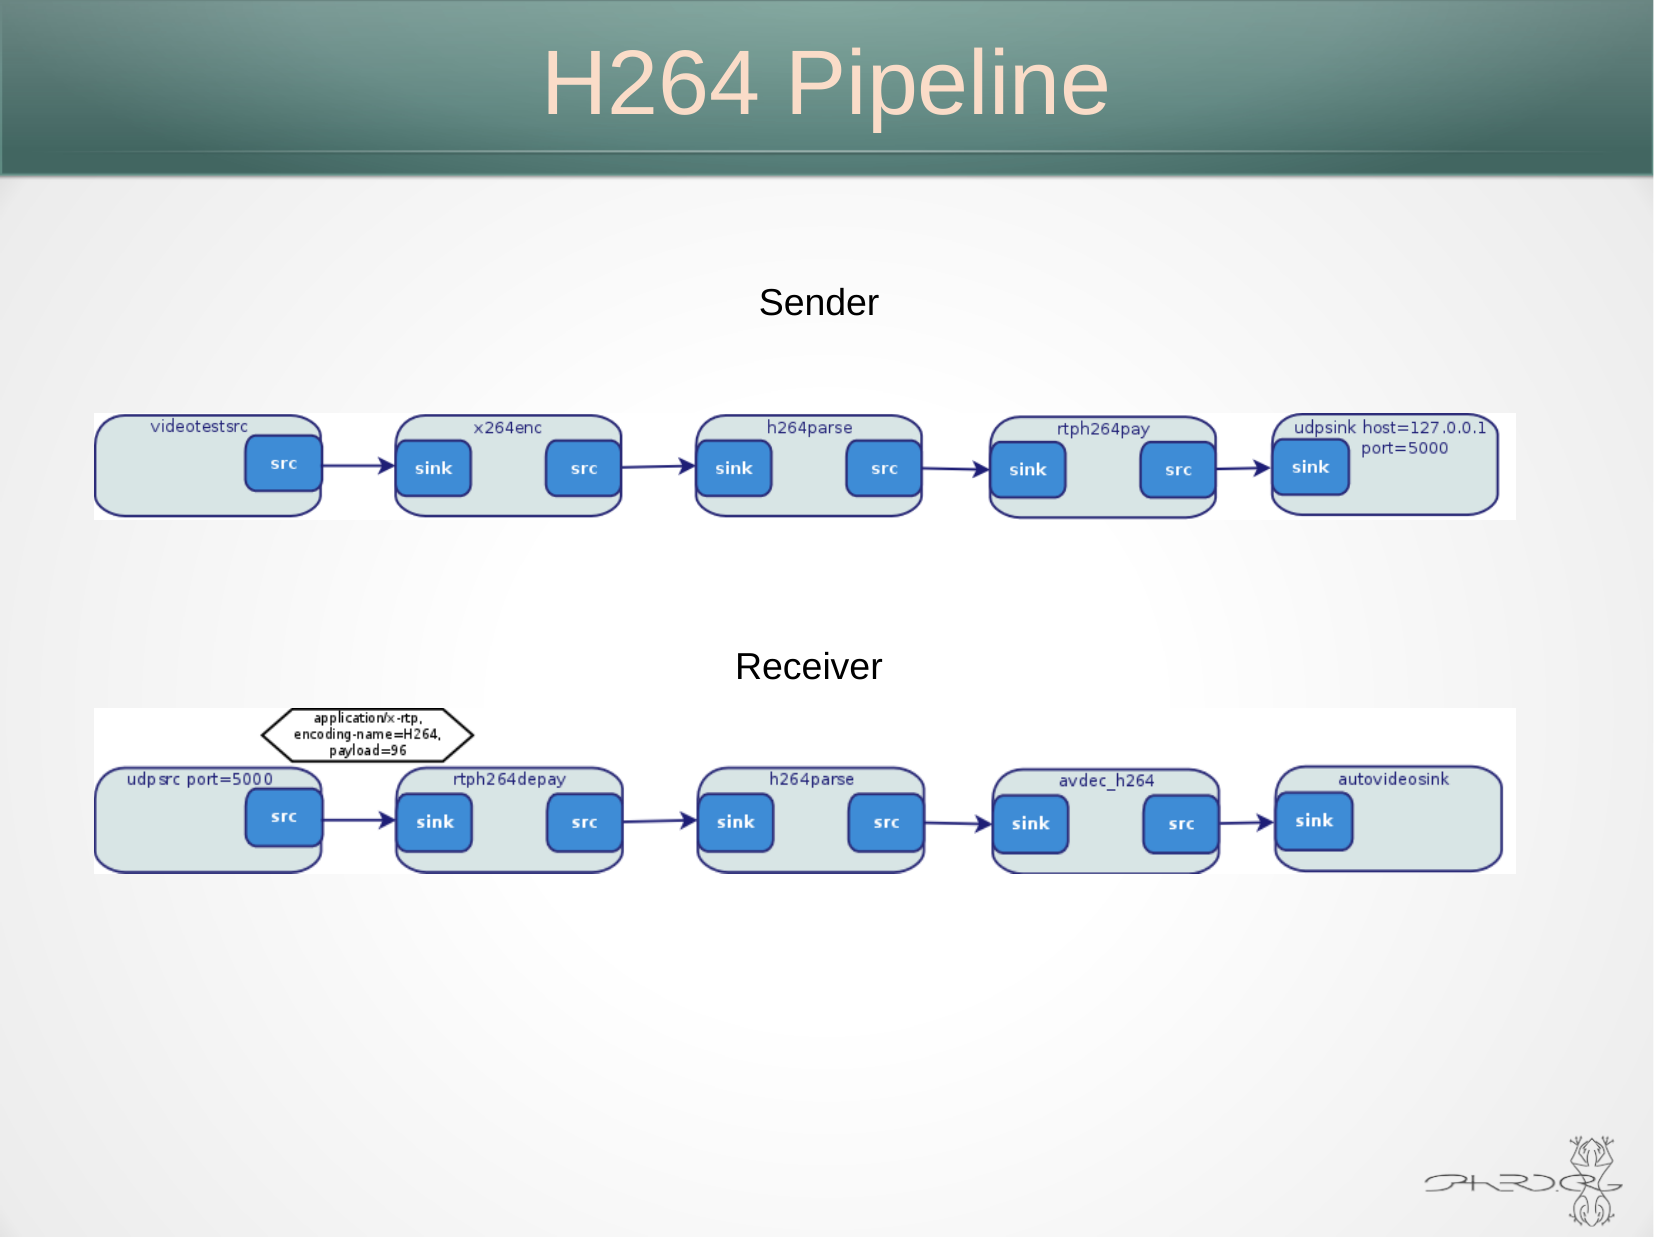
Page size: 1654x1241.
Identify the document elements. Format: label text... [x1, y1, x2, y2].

title H264 Pipeline [82, 11, 1571, 154]
picture [0, 0, 1654, 1237]
text_box Sender [744, 273, 895, 331]
text_box Receiver [720, 637, 898, 695]
